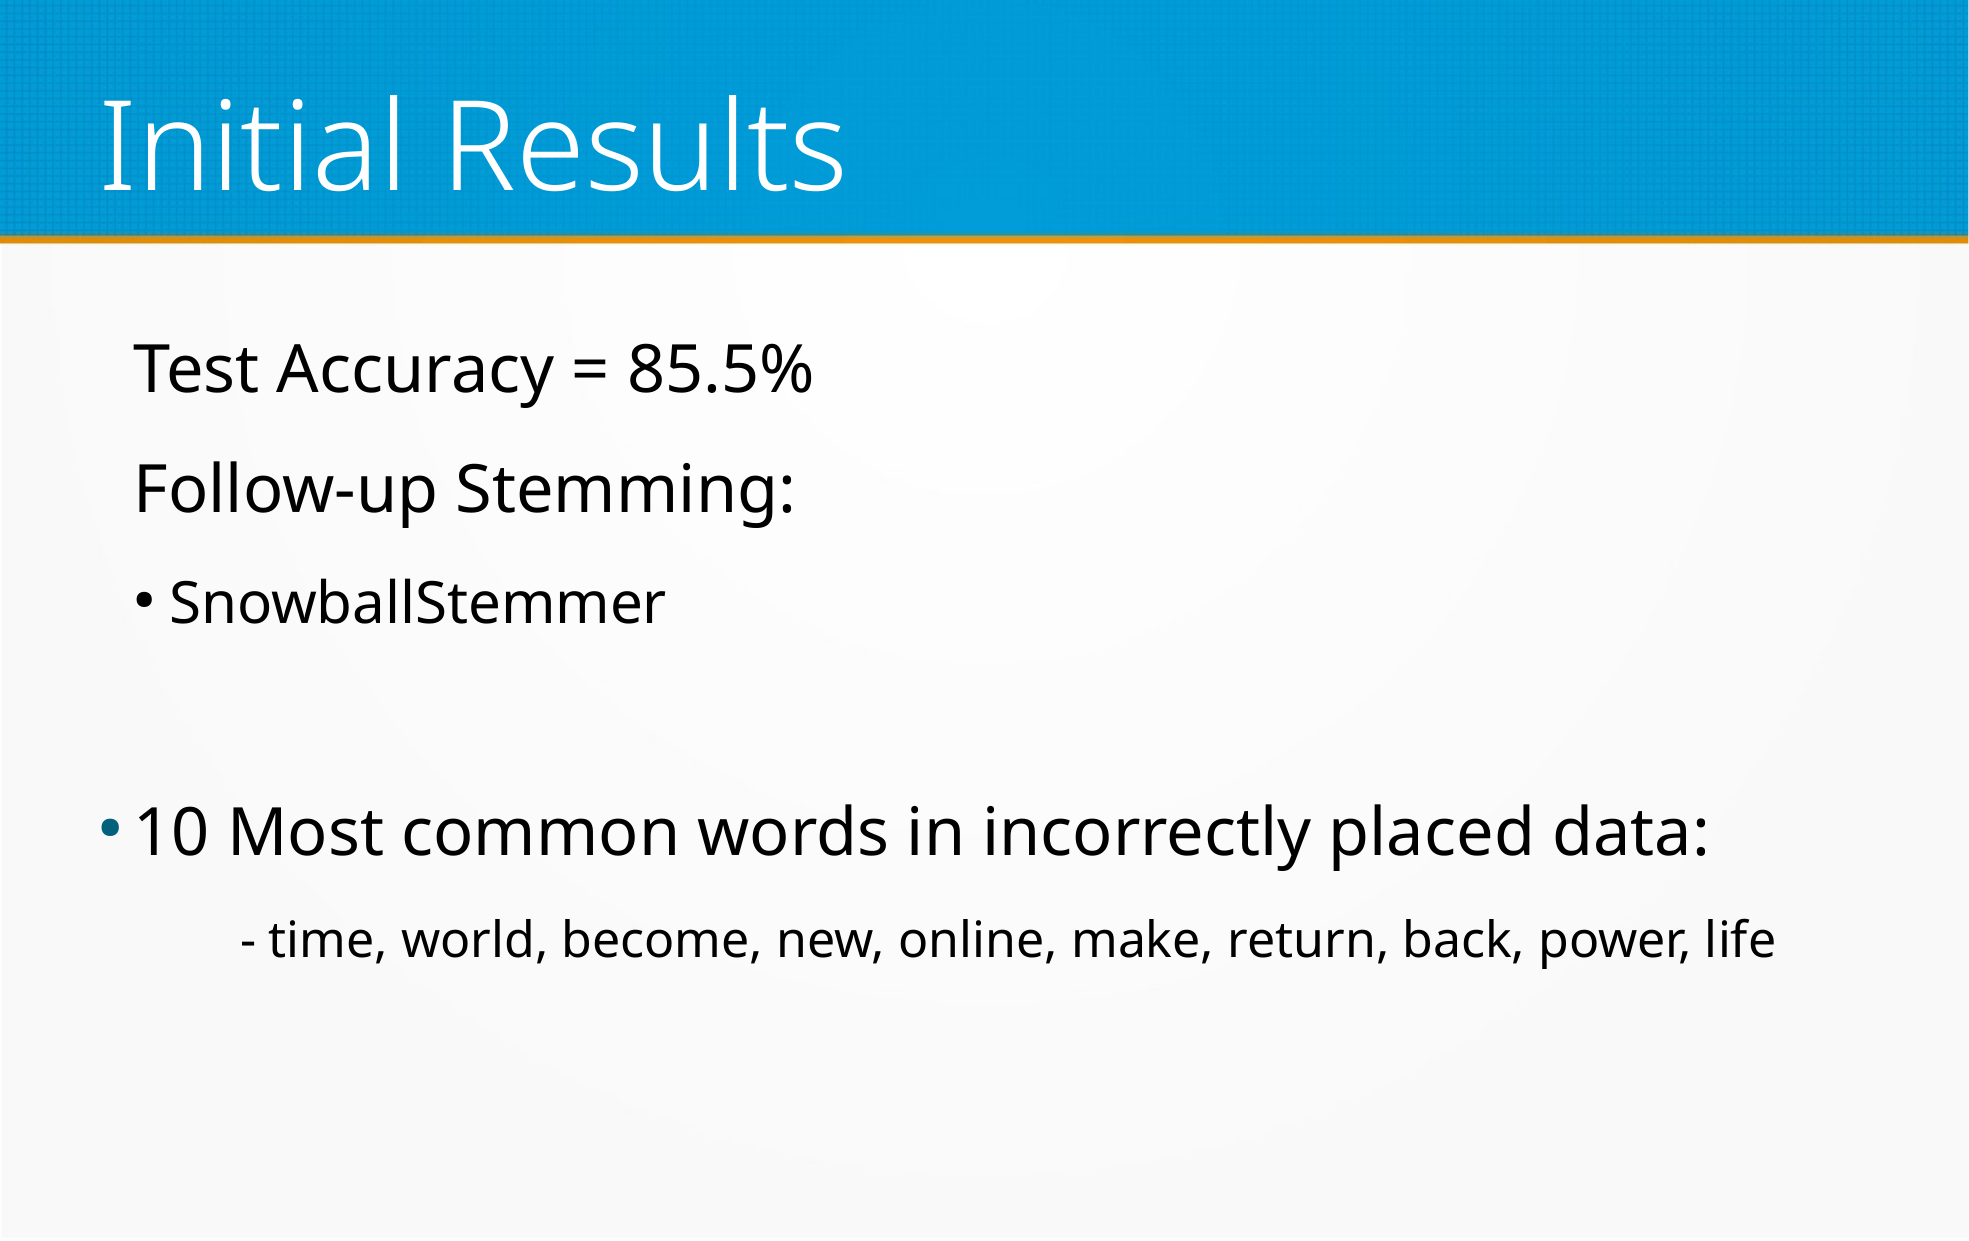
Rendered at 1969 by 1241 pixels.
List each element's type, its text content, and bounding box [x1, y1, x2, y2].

title Initial Results [98, 19, 1870, 227]
list Test Accuracy = 85.5% Follow-up Stemming: SnowballStemmer 10 Most common words in incorrectly placed data: - time, world, become, new, online, make, return, back, power, life [98, 320, 1861, 1086]
picture [0, 233, 1969, 1241]
